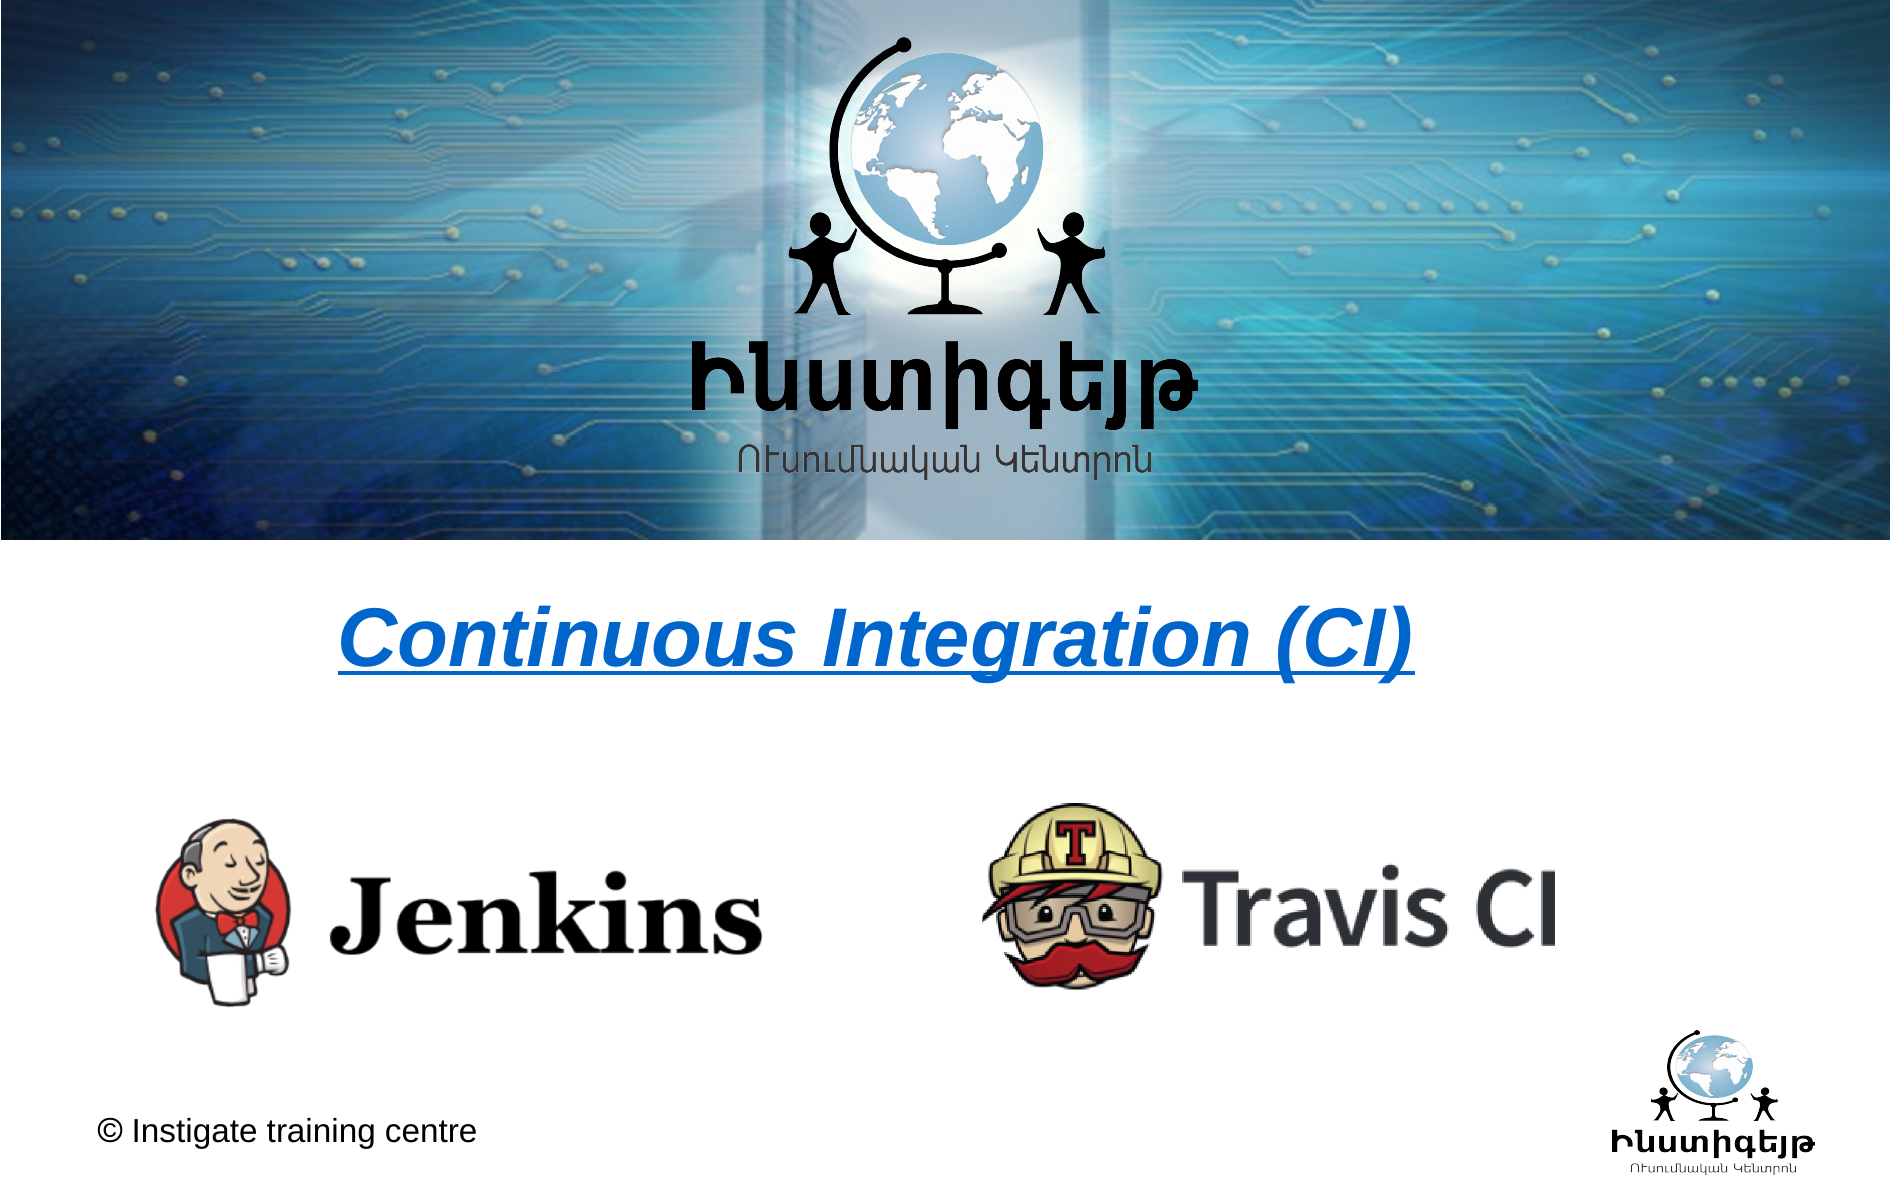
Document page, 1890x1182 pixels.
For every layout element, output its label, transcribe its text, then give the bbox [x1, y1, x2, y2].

text_box Continuous Integration (CI) [337, 613, 1763, 618]
picture [150, 813, 768, 1013]
picture [1612, 1030, 1815, 1175]
picture [982, 793, 1576, 1006]
picture [1, 0, 1890, 540]
